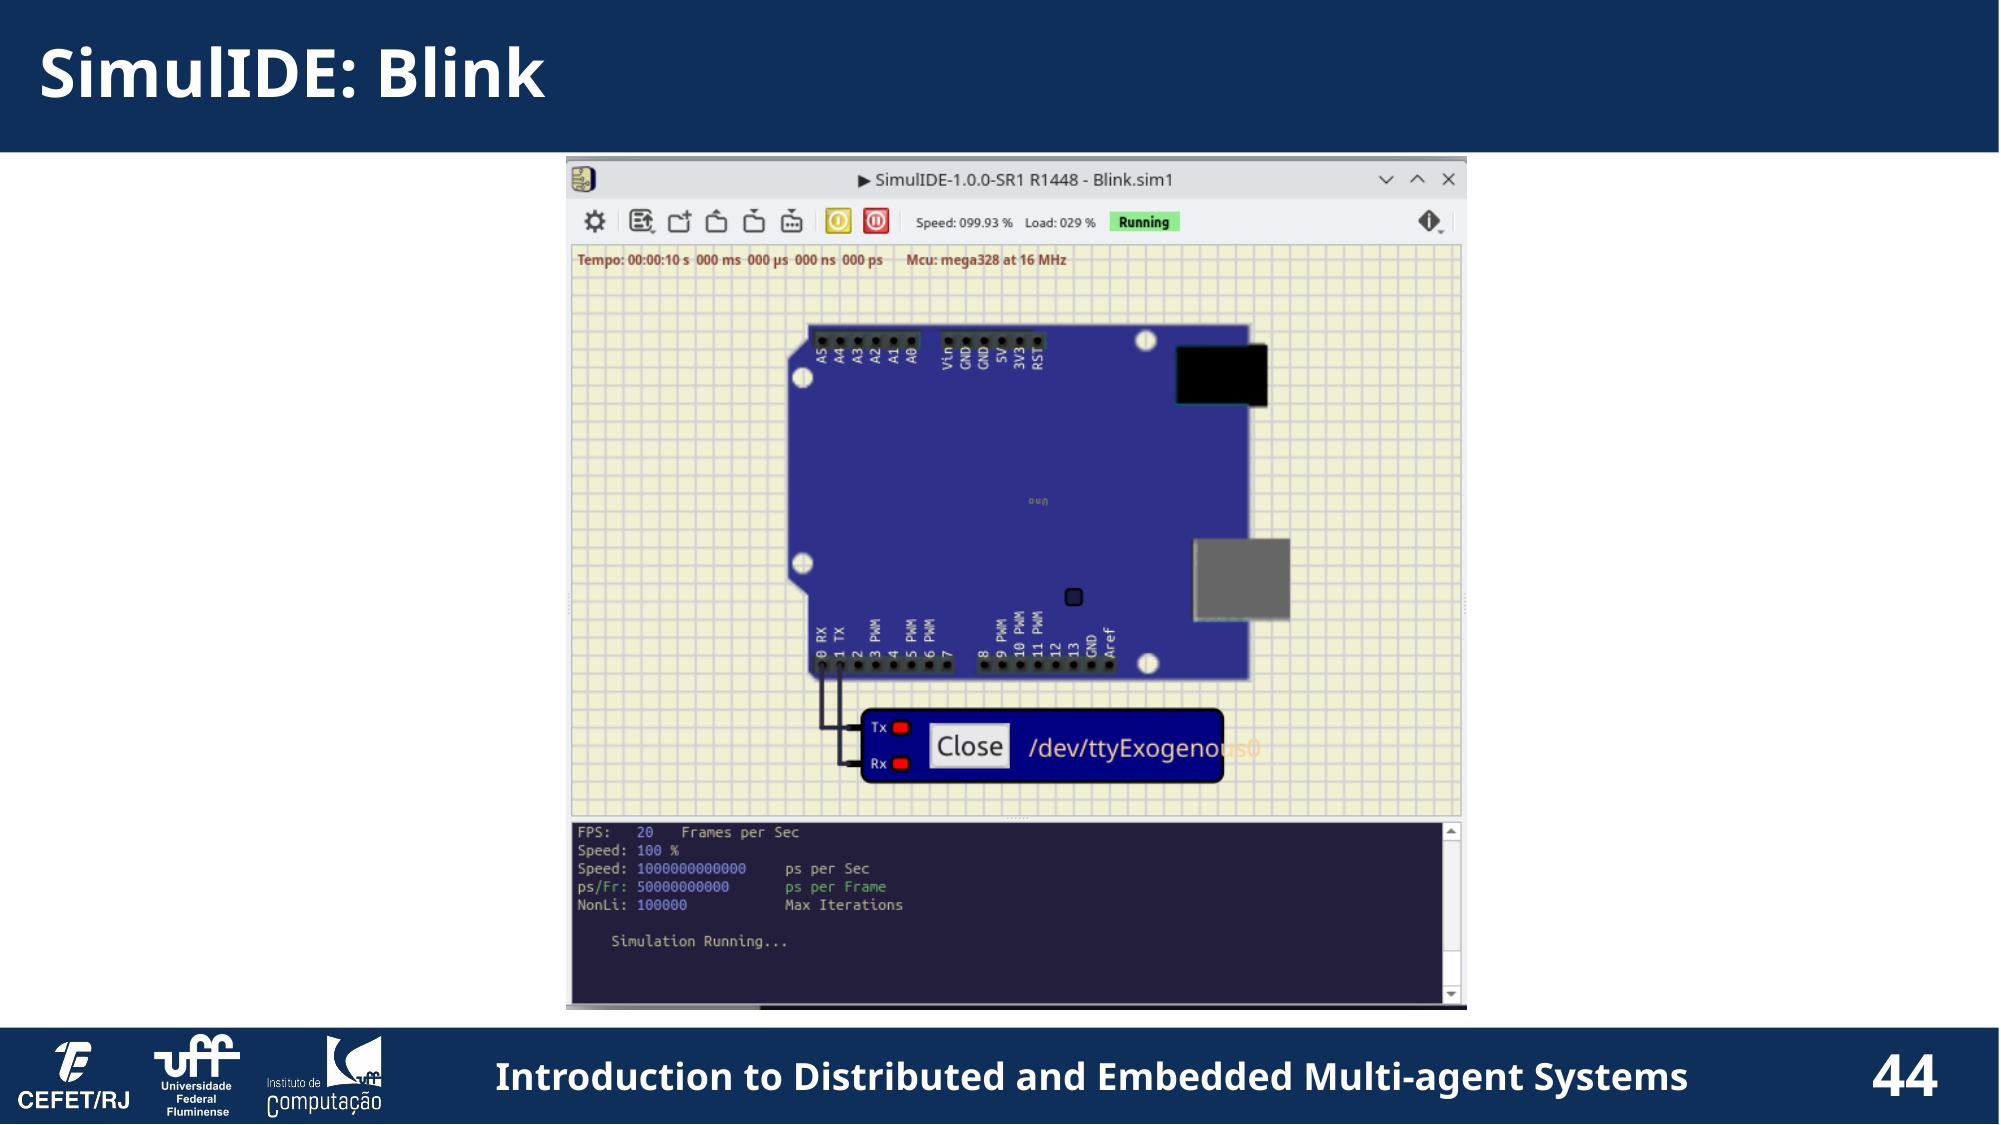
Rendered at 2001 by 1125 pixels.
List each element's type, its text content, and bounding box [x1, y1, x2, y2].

picture [18, 1021, 129, 1125]
picture [265, 1033, 383, 1118]
text_box SimulIDE: Blink [25, 23, 1998, 116]
picture [566, 156, 1467, 1010]
picture [153, 1033, 241, 1121]
